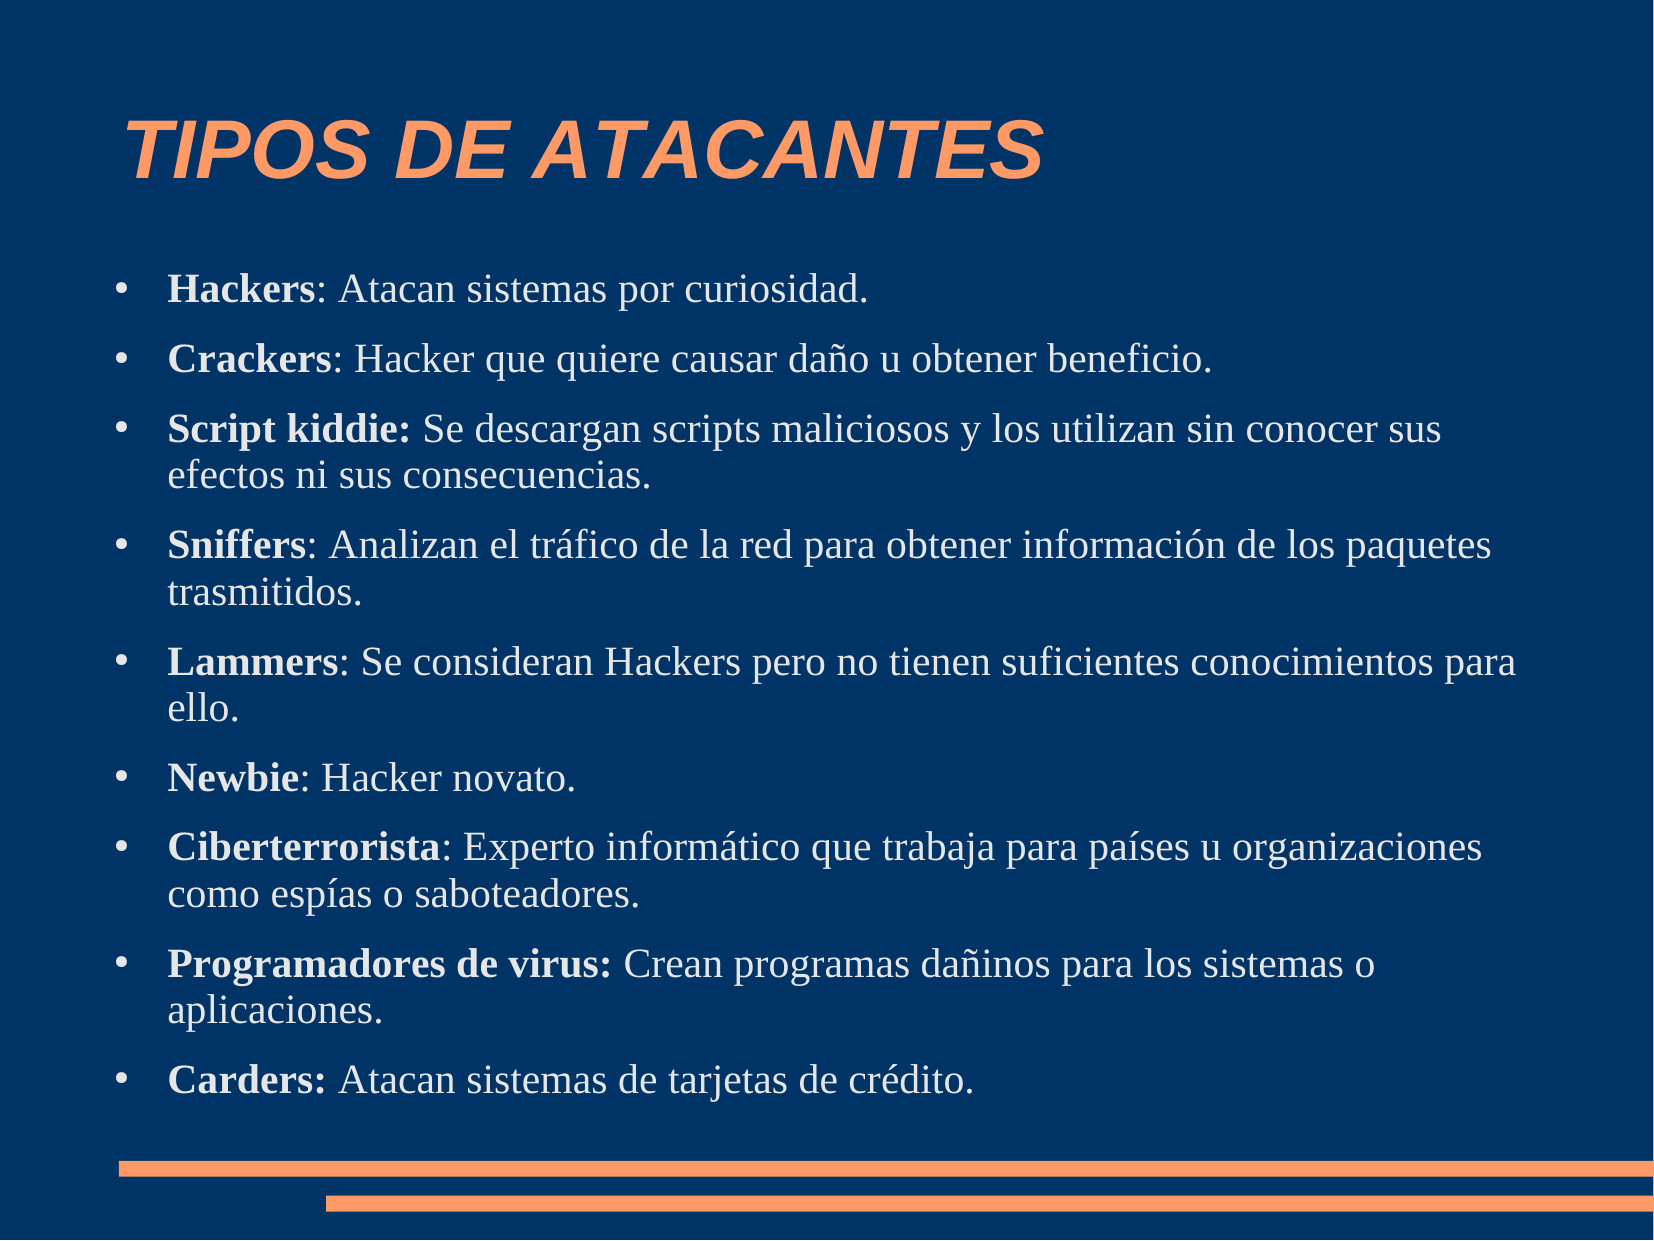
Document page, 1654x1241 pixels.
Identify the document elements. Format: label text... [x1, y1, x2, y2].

list Hackers: Atacan sistemas por curiosidad. Crackers: Hacker que quiere causar daño u obtener beneficio. Script kiddie: Se descargan scripts maliciosos y los utilizan sin conocer sus efectos ni sus consecuencias. Sniffers: Analizan el tráfico de la red para obtener información de los paquetes trasmitidos. Lammers: Se consideran Hackers pero no tienen suficientes conocimientos para ello. Newbie: Hacker novato. Ciberterrorista: Experto informático que trabaja para países u organizaciones como espías o saboteadores. Programadores de virus: Crean programas dañinos para los sistemas o aplicaciones. Carders: Atacan sistemas de tarjetas de crédito. [96, 265, 1536, 1173]
title TIPOS DE ATACANTES [121, 53, 1534, 246]
